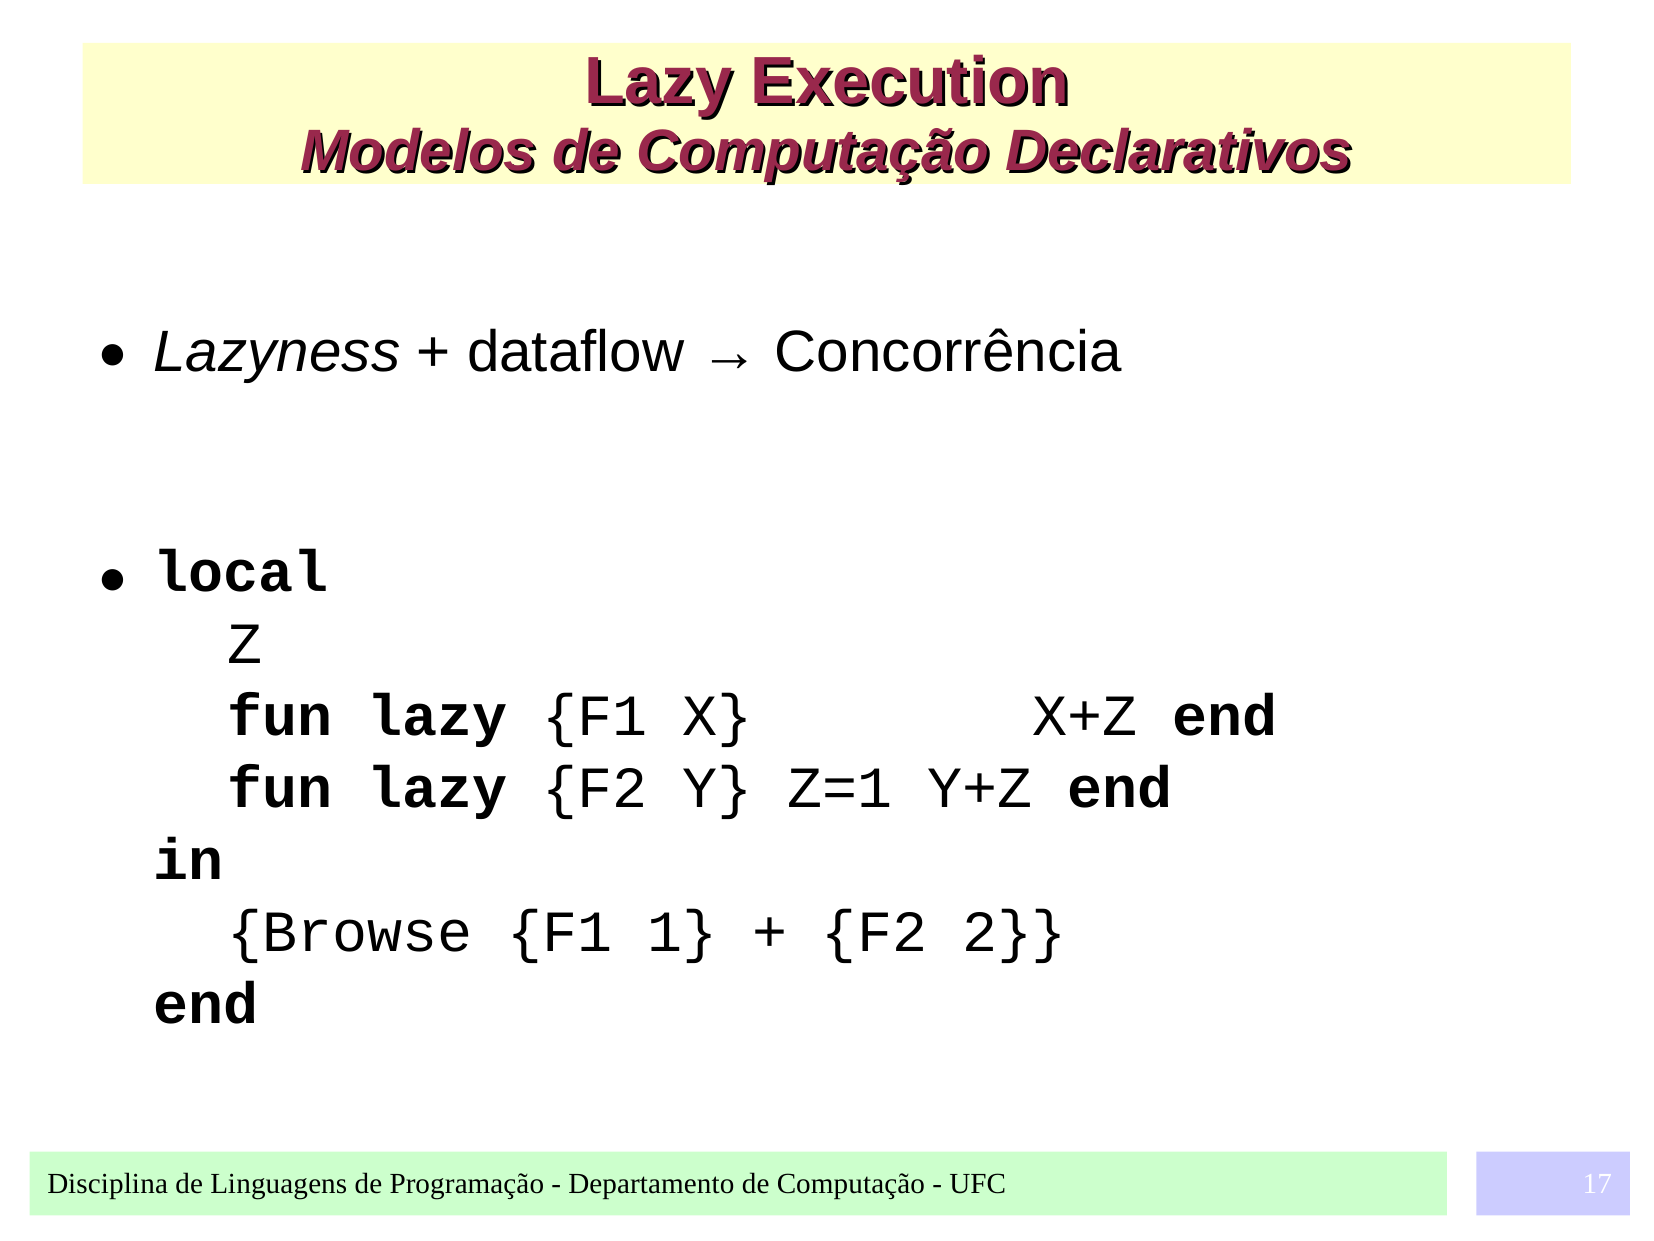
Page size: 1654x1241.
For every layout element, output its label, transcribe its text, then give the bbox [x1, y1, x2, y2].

title Lazy Execution Modelos de Computação Declarativos [82, 42, 1571, 184]
list Lazyness + dataflow → Concorrência local Z fun lazy {F1 X} X+Z end fun lazy {F2 Y} Z=1 Y+Z end in {Browse {F1 1} + {F2 2}} end [82, 206, 1571, 1137]
